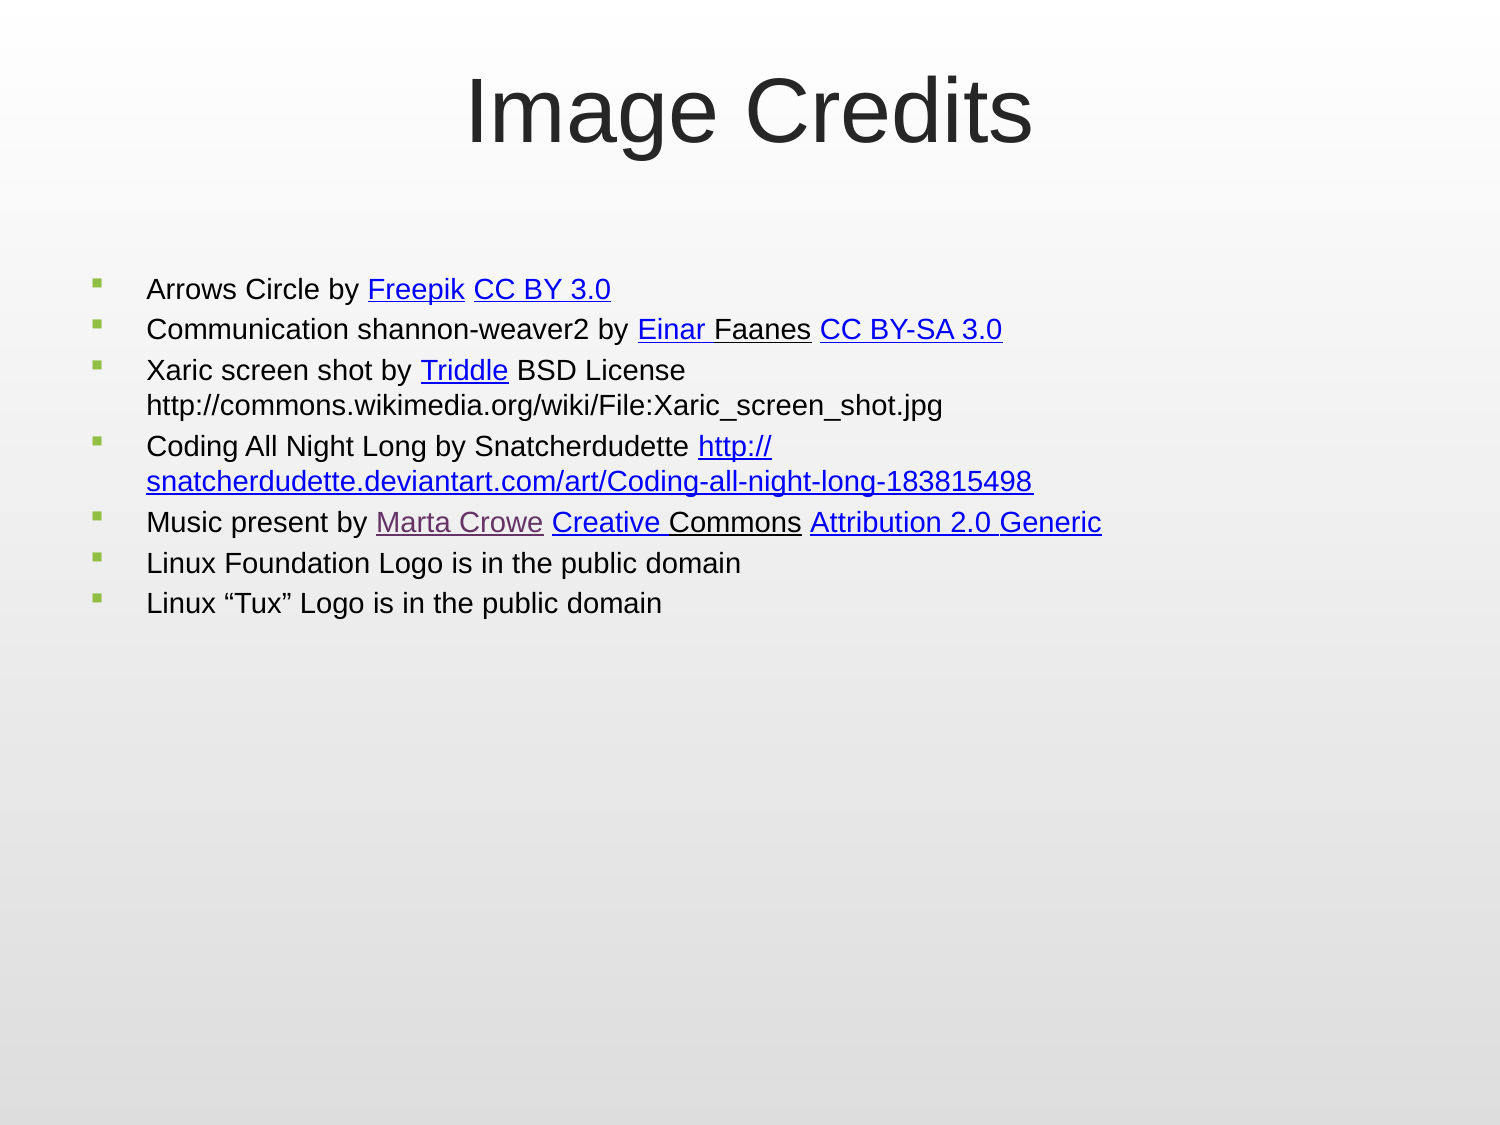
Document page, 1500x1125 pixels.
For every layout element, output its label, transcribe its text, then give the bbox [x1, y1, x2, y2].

list Arrows Circle by Freepik CC BY 3.0 Communication shannon-weaver2 by Einar Faanes CC BY-SA 3.0 Xaric screen shot by Triddle BSD License http://commons.wikimedia.org/wiki/File:Xaric_screen_shot.jpg Coding All Night Long by Snatcherdudette http://snatcherdudette.deviantart.com/art/Coding-all-night-long-183815498 Music present by Marta Crowe Creative Commons Attribution 2.0 Generic Linux Foundation Logo is in the public domain Linux “Tux” Logo is in the public domain [75, 262, 1425, 1005]
title Image Credits [75, 19, 1425, 191]
